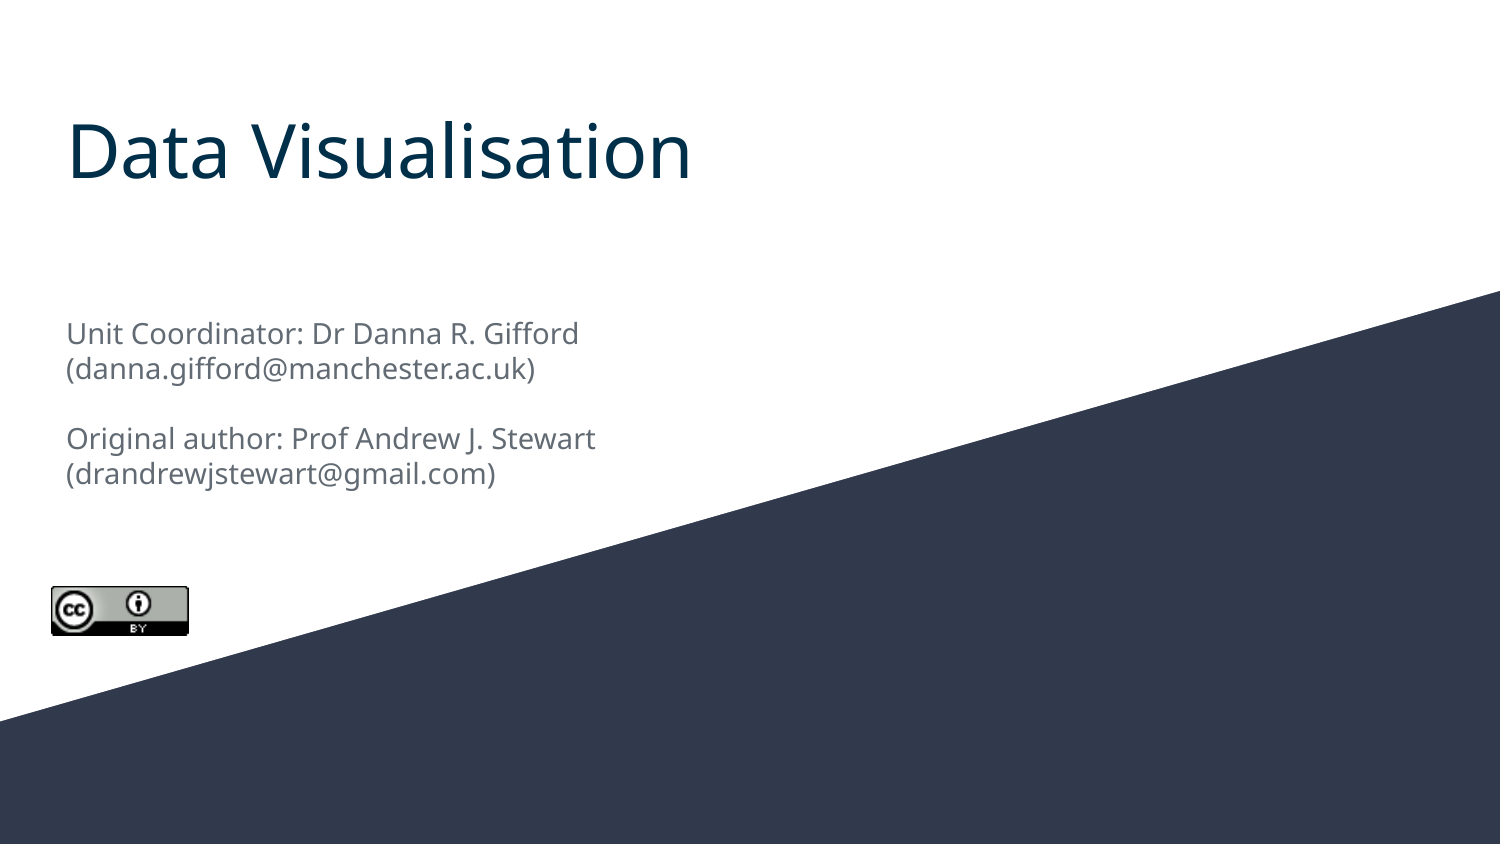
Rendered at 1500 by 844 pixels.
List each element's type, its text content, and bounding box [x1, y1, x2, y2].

picture [51, 586, 189, 636]
title Data Visualisation [51, 88, 1449, 299]
subtitle Unit Coordinator: Dr Danna R. Gifford (danna.gifford@manchester.ac.uk) Original author: Prof Andrew J. Stewart (drandrewjstewart@gmail.com) [51, 265, 748, 387]
